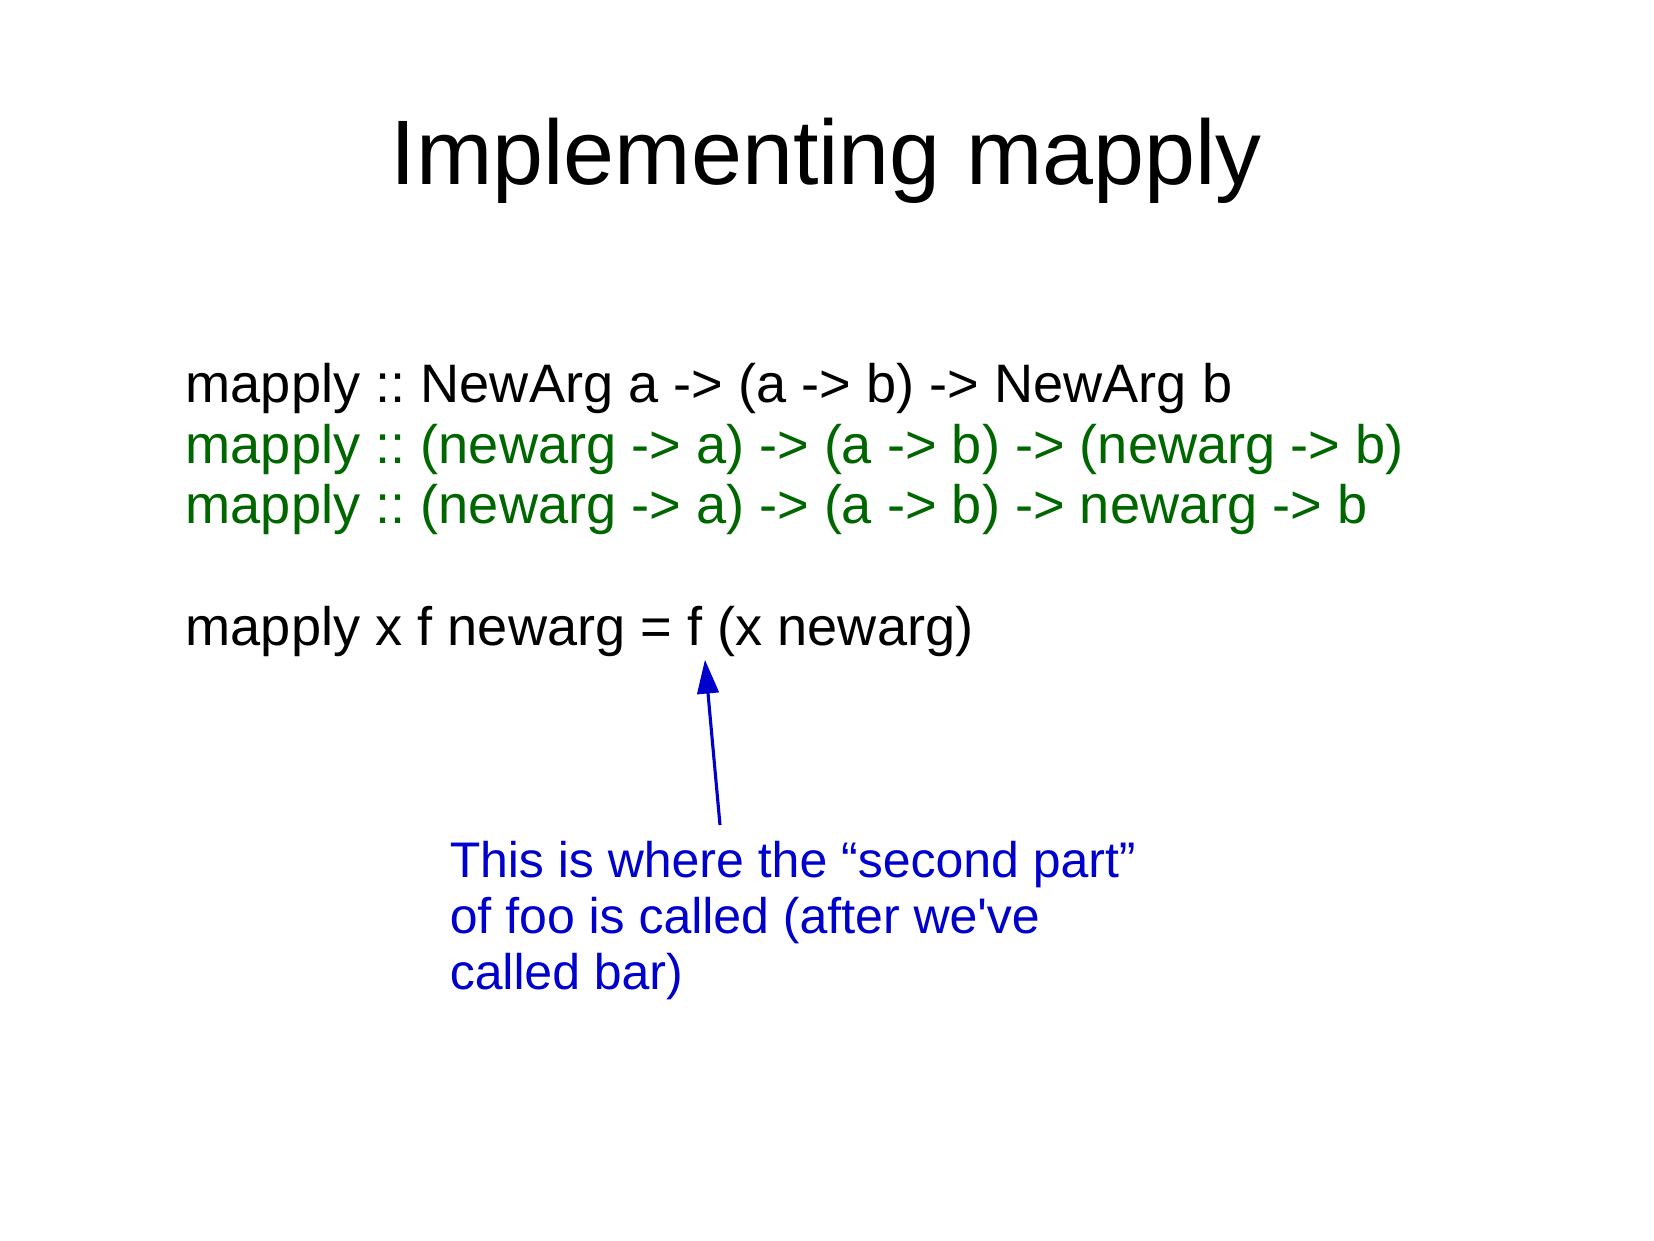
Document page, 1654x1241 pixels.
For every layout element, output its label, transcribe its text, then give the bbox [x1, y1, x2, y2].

text_box This is where the “second part” of foo is called (after we've called bar) [435, 825, 1152, 1009]
title Implementing mapply [82, 49, 1571, 257]
subtitle mapply :: NewArg a -> (a -> b) -> NewArg b mapply :: (newarg -> a) -> (a -> b) -> (newarg -> b) mapply :: (newarg -> a) -> (a -> b) -> newarg -> b mapply x f newarg = f (x newarg) [185, 290, 1468, 721]
